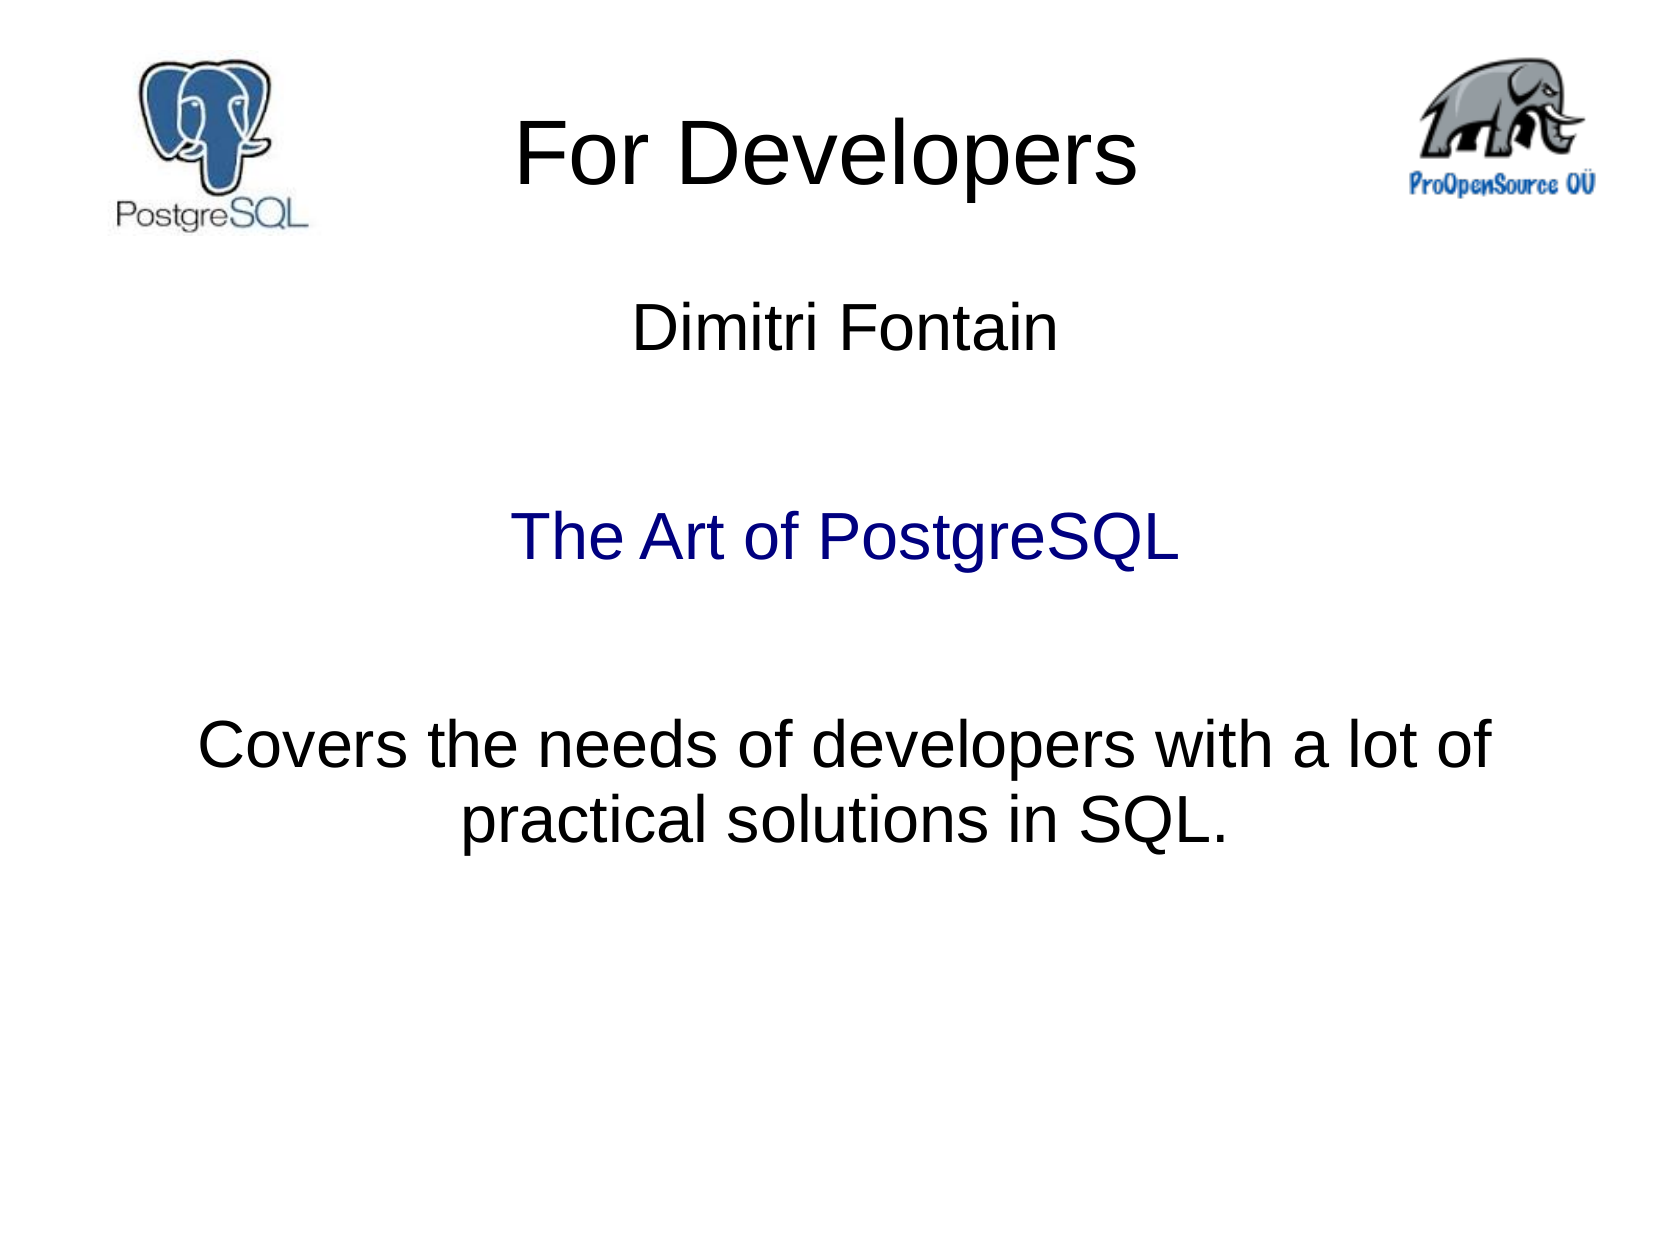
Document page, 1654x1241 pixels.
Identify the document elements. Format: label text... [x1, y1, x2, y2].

picture [1408, 50, 1598, 203]
picture [58, 50, 356, 237]
title For Developers [82, 49, 1571, 257]
list Dimitri Fontain The Art of PostgreSQL Covers the needs of developers with a lot of practical solutions in SQL. [82, 290, 1538, 1010]
